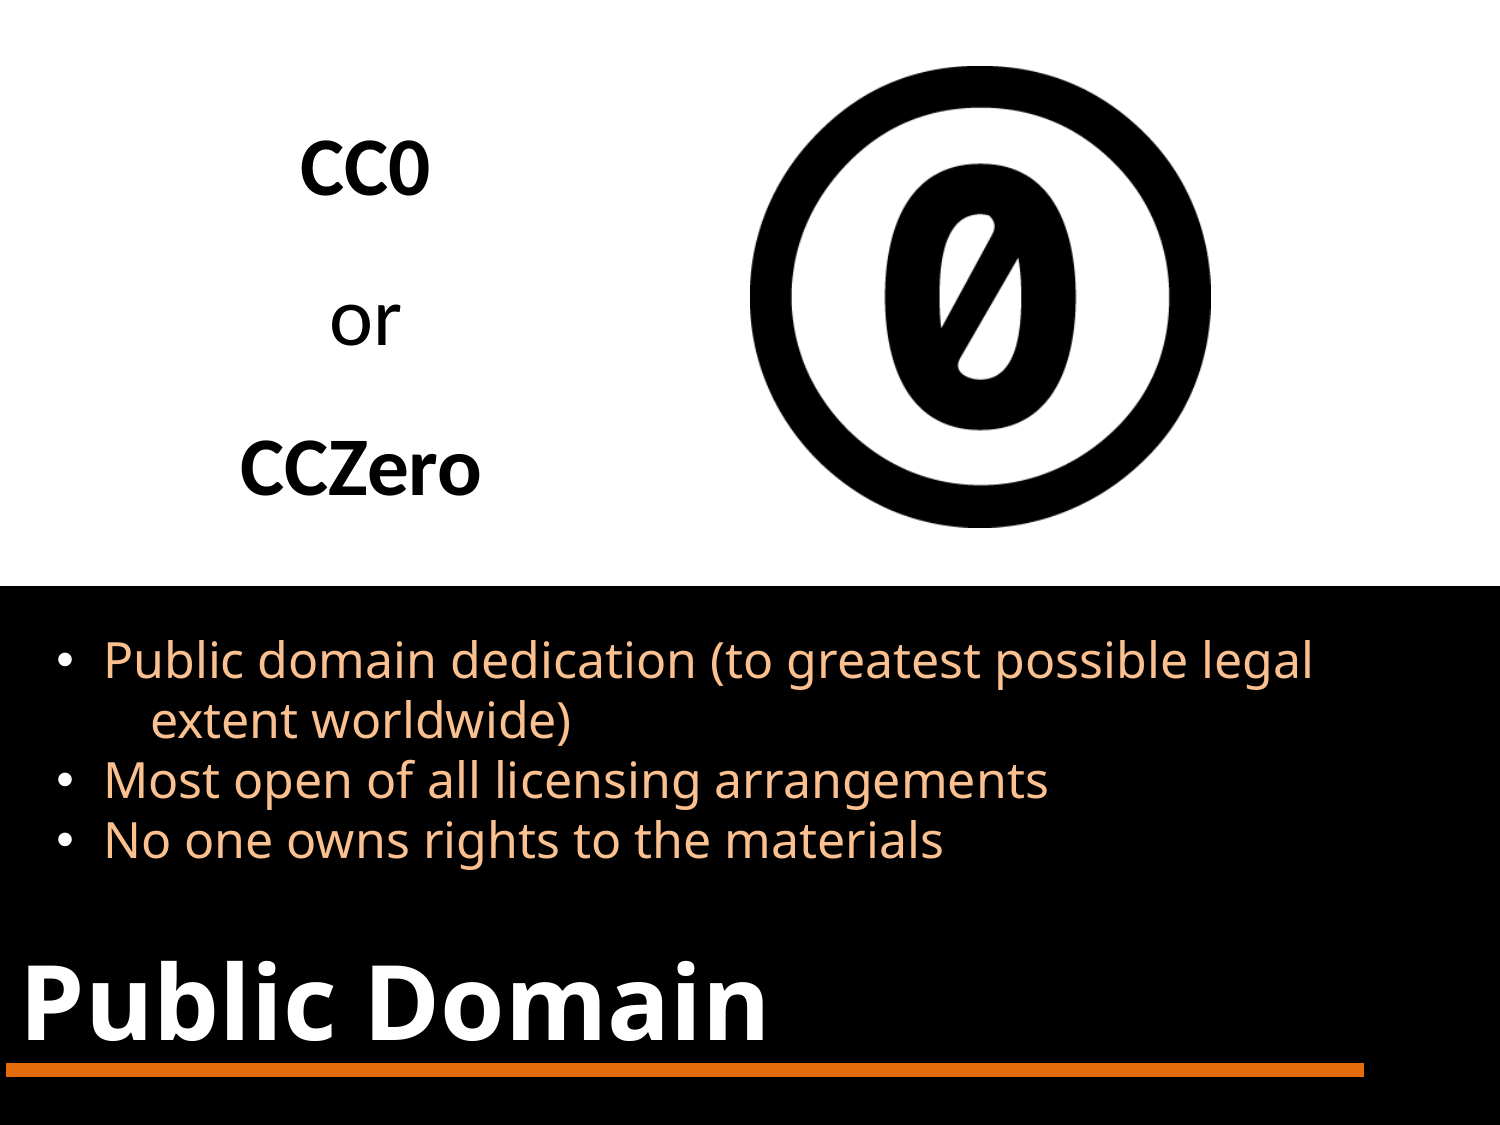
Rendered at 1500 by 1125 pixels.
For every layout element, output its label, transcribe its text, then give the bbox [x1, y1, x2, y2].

text_box [0, 0, 1500, 586]
text_box Public domain dedication (to greatest possible legal extent worldwide) Most open of all licensing arrangements No one owns rights to the materials [41, 621, 1423, 877]
text_box Public Domain [4, 928, 1365, 1071]
text_box CC0 or CCZero [195, 55, 537, 520]
picture [750, 66, 1211, 528]
